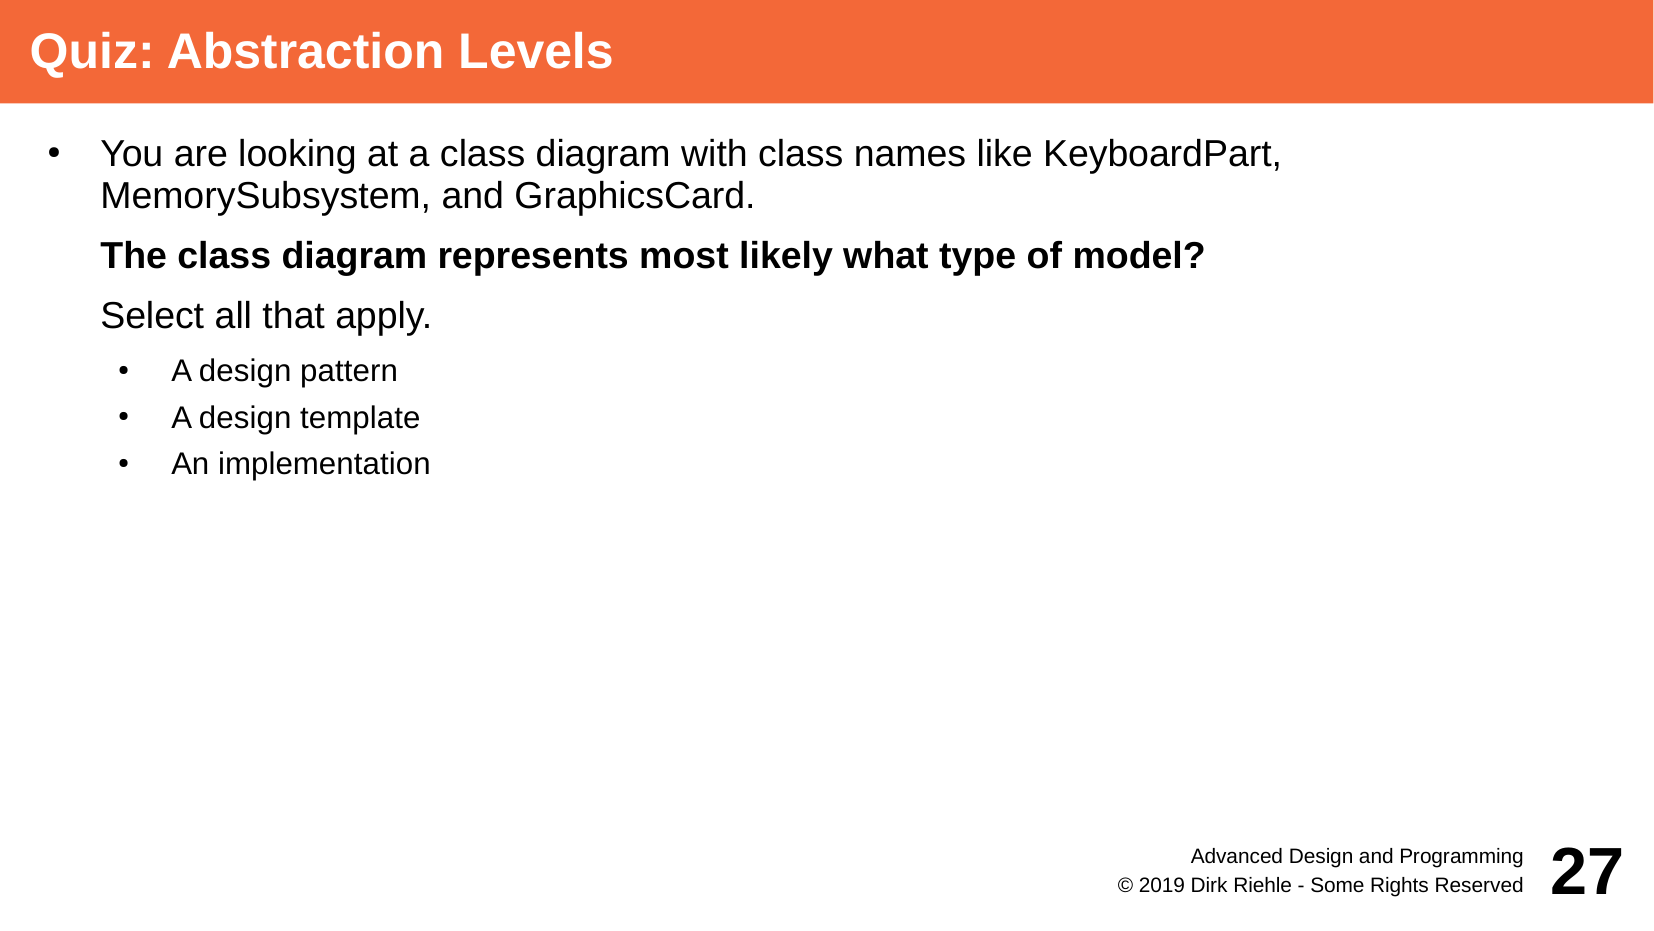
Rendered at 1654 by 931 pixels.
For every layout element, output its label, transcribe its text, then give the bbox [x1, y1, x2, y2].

title Quiz: Abstraction Levels [0, 0, 1654, 104]
list You are looking at a class diagram with class names like KeyboardPart, MemorySubsystem, and GraphicsCard. The class diagram represents most likely what type of model? Select all that apply. A design pattern A design template An implementation [29, 132, 1625, 813]
